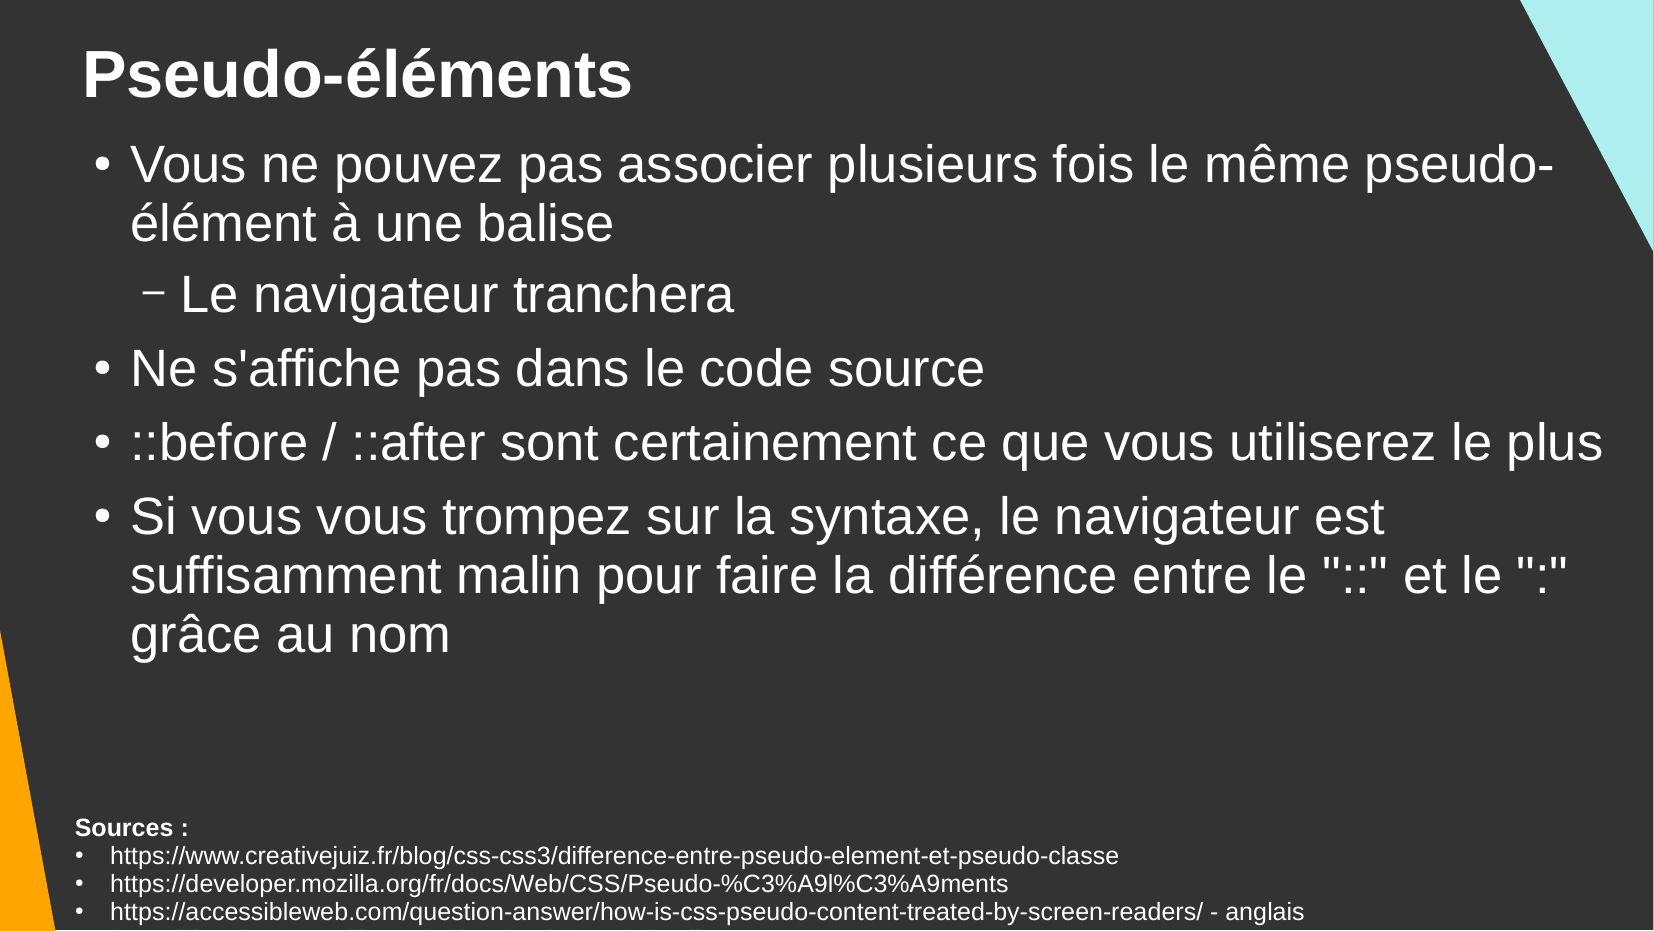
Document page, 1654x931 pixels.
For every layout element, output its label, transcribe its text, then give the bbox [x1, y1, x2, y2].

list Vous ne pouvez pas associer plusieurs fois le même pseudo-élément à une balise Le navigateur tranchera Ne s'affiche pas dans le code source ::before / ::after sont certainement ce que vous utiliserez le plus Si vous vous trompez sur la syntaxe, le navigateur est suffisamment malin pour faire la différence entre le "::" et le ":" grâce au nom [80, 135, 1605, 718]
title Pseudo-éléments [82, 37, 1571, 114]
text_box [1520, 0, 1654, 254]
text_box [0, 630, 56, 931]
text_box Sources : https://www.creativejuiz.fr/blog/css-css3/difference-entre-pseudo-element-et-pseudo-classe https://developer.mozilla.org/fr/docs/Web/CSS/Pseudo-%C3%A9l%C3%A9ments https://accessibleweb.com/question-answer/how-is-css-pseudo-content-treated-by-screen-readers/ - anglais https://developer.mozilla.org/fr/docs/Web/CSS/::first-line [60, 806, 1546, 931]
